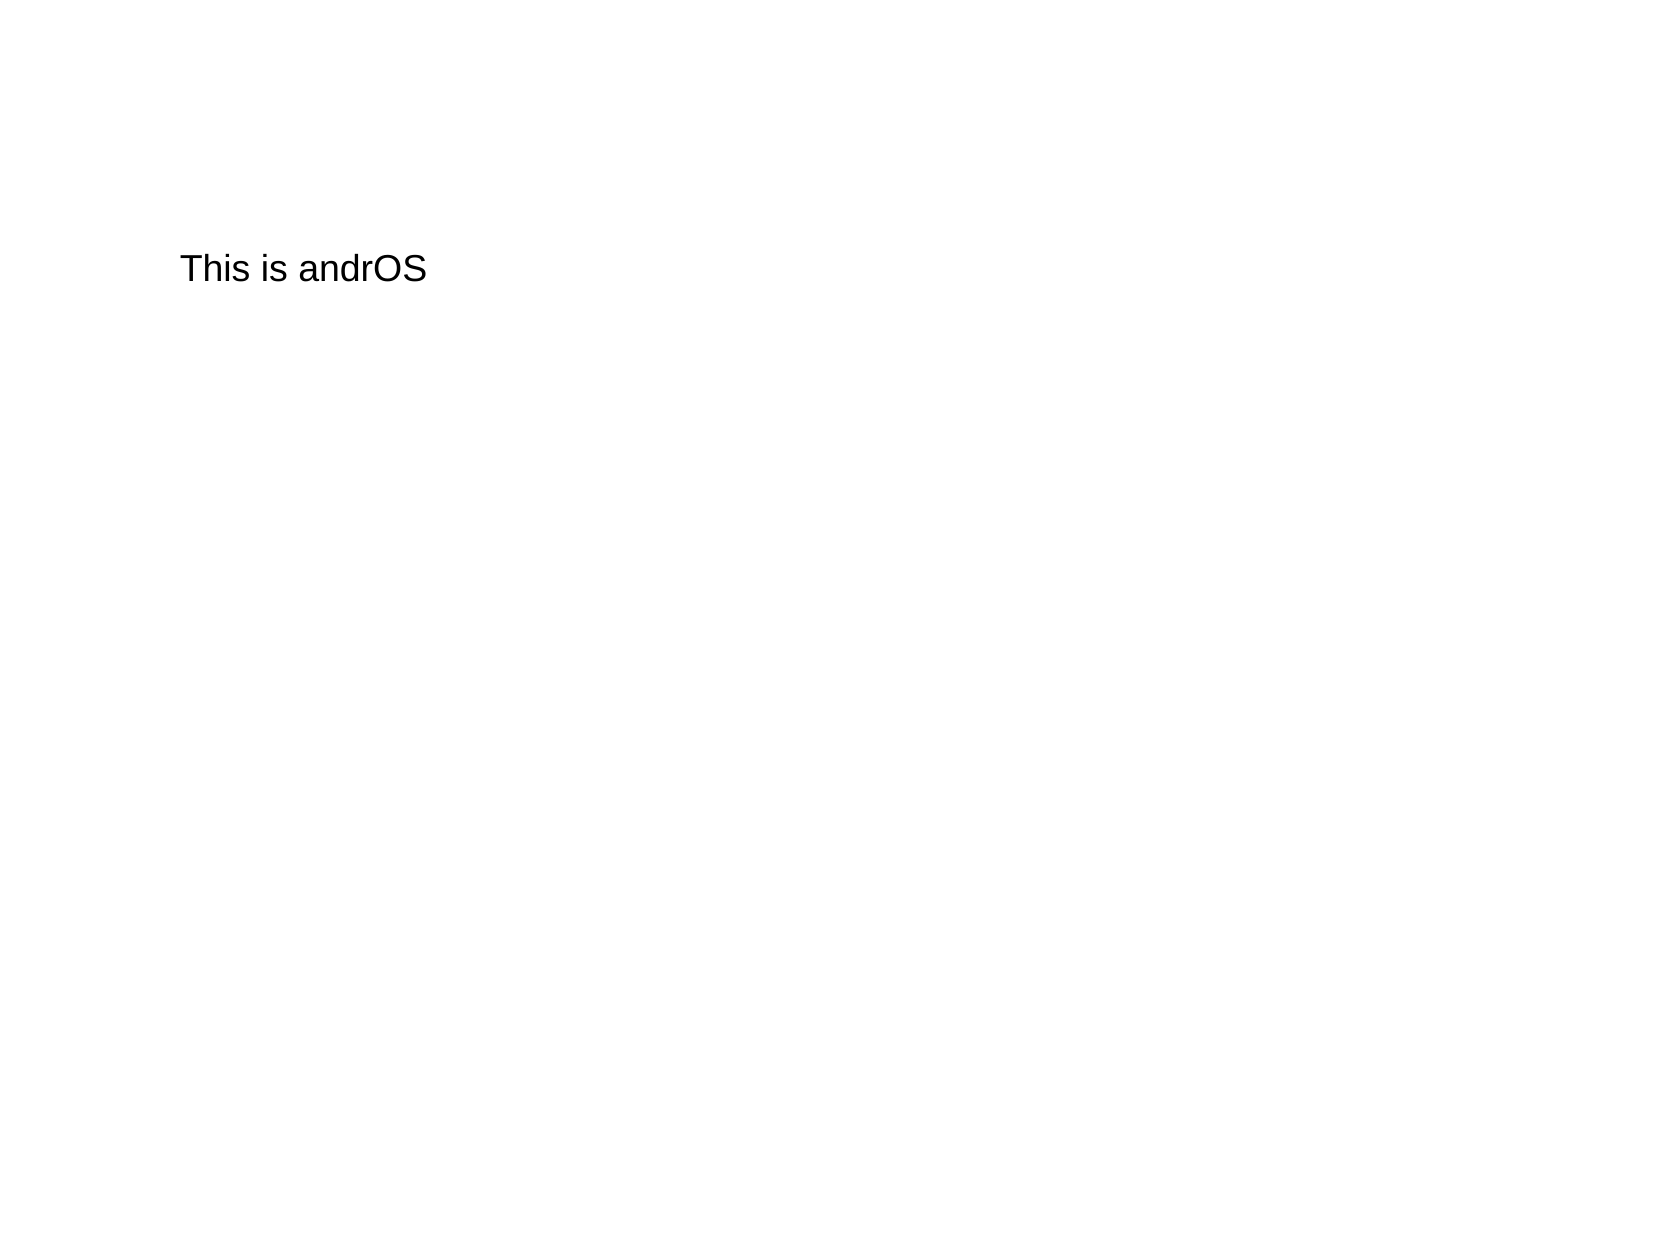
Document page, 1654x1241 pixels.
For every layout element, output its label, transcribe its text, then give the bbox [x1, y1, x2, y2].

text_box This is andrOS [165, 240, 443, 297]
